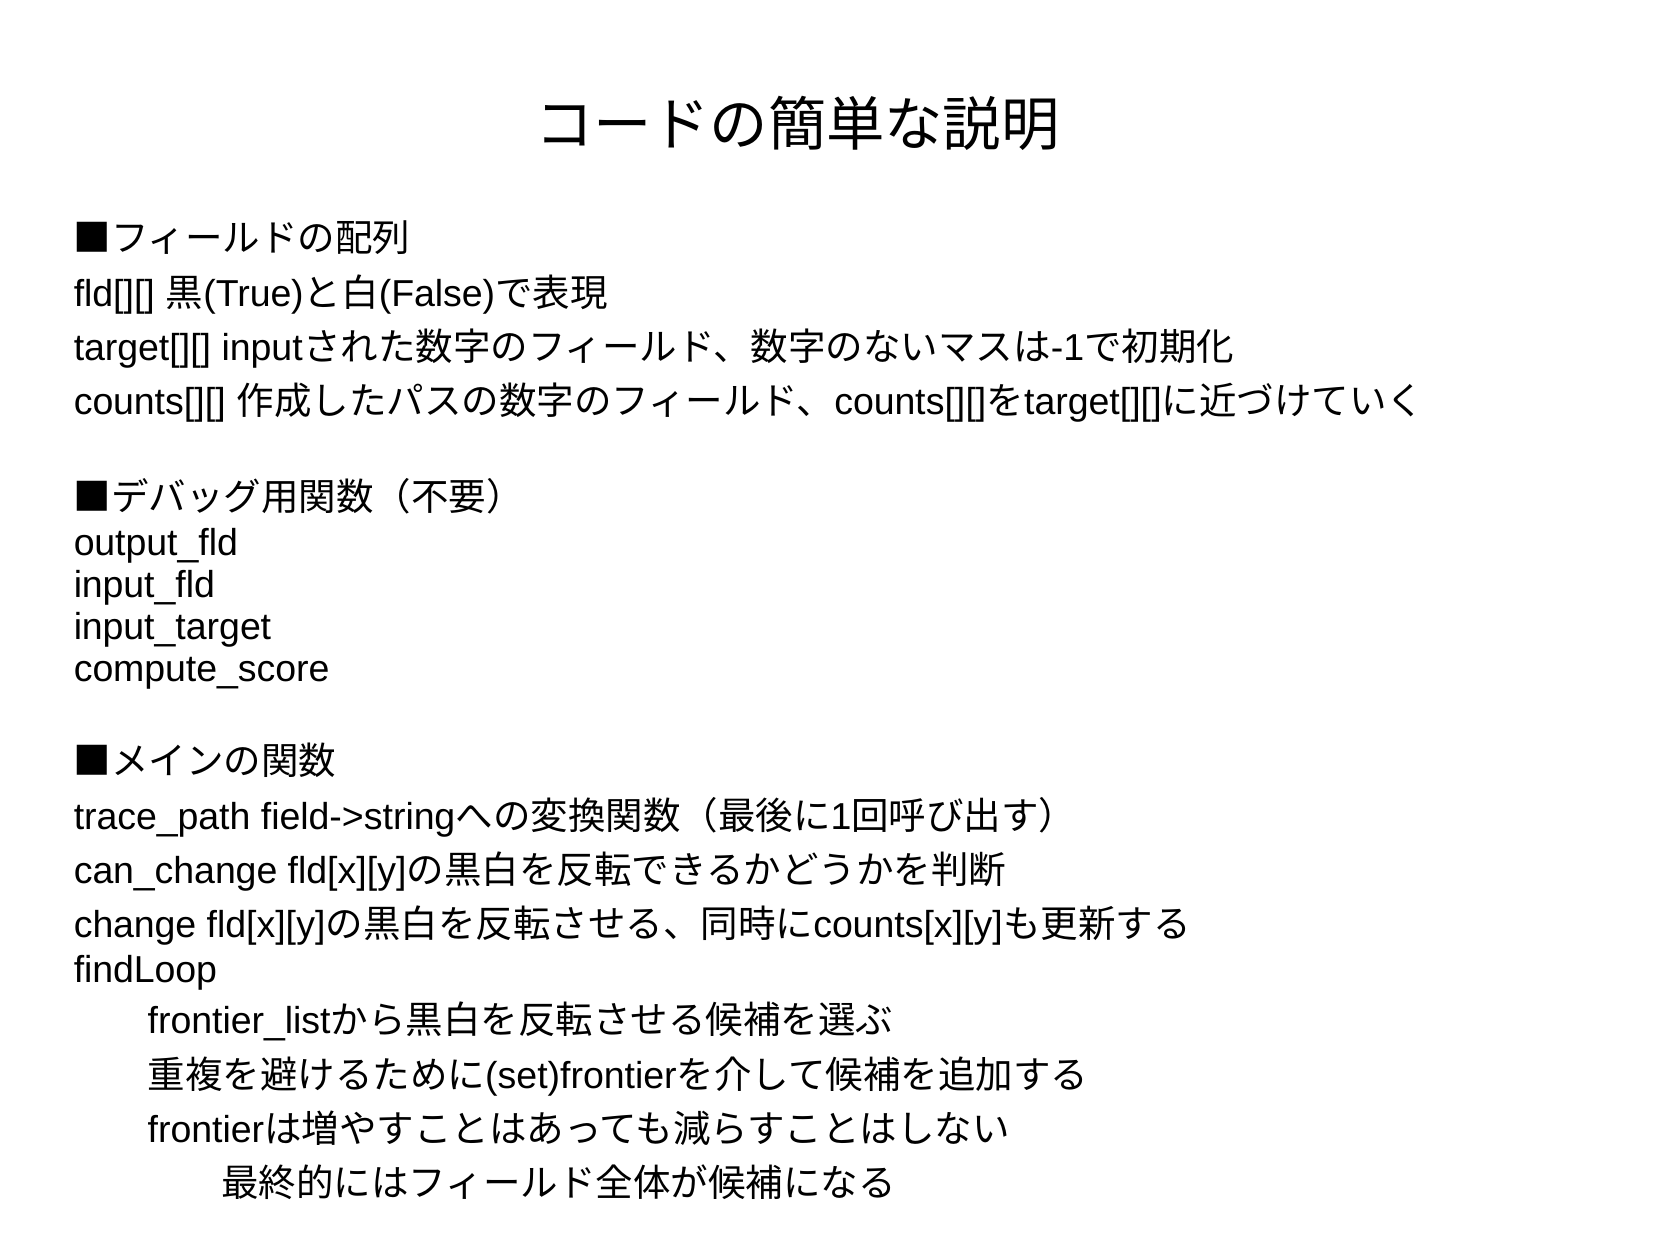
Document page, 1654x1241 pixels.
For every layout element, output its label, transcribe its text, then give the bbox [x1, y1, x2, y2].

text_box ■フィールドの配列 fld[][] 黒(True)と白(False)で表現 target[][] inputされた数字のフィールド、数字のないマスは-1で初期化 counts[][] 作成したパスの数字のフィールド、counts[][]をtarget[][]に近づけていく ■デバッグ用関数（不要） output_fld input_fld input_target compute_score ■メインの関数 trace_path field->stringへの変換関数（最後に1回呼び出す） can_change fld[x][y]の黒白を反転できるかどうかを判断 change fld[x][y]の黒白を反転させる、同時にcounts[x][y]も更新する findLoop frontier_listから黒白を反転させる候補を選ぶ 重複を避けるために(set)frontierを介して候補を追加する frontierは増やすことはあっても減らすことはしない 最終的にはフィールド全体が候補になる [59, 200, 1536, 1030]
text_box コードの簡単な説明 [377, 70, 1217, 144]
